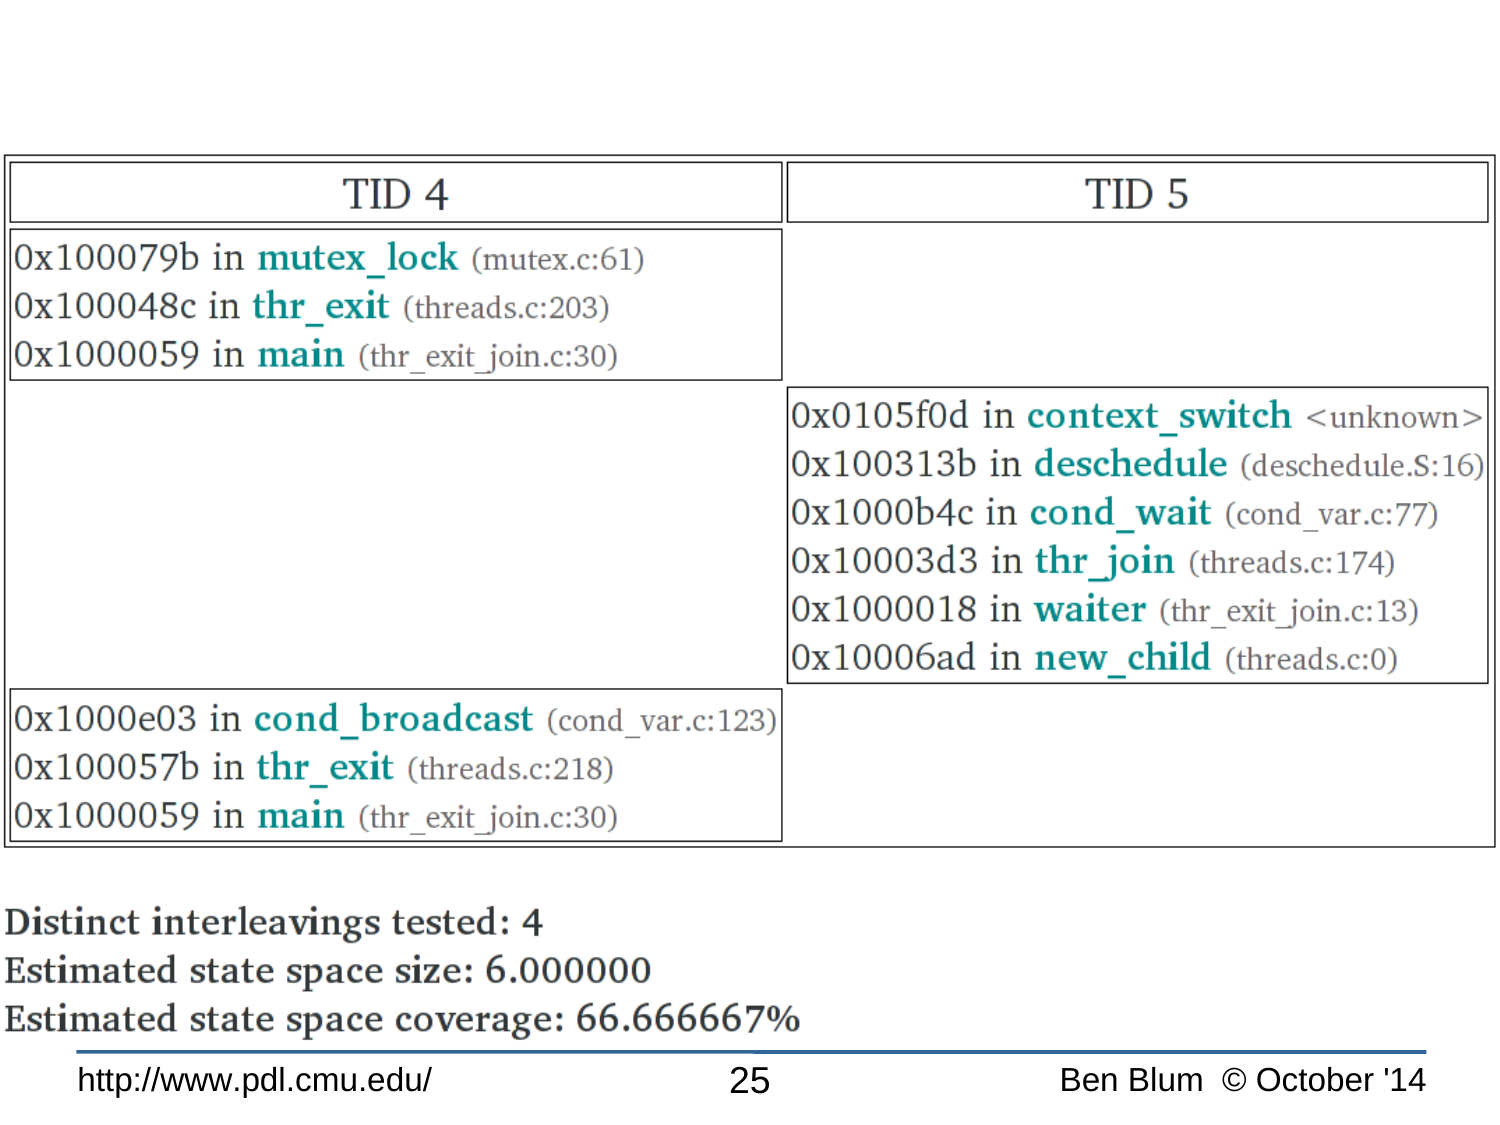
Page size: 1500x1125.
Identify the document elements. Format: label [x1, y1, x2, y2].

picture [0, 149, 1500, 1051]
